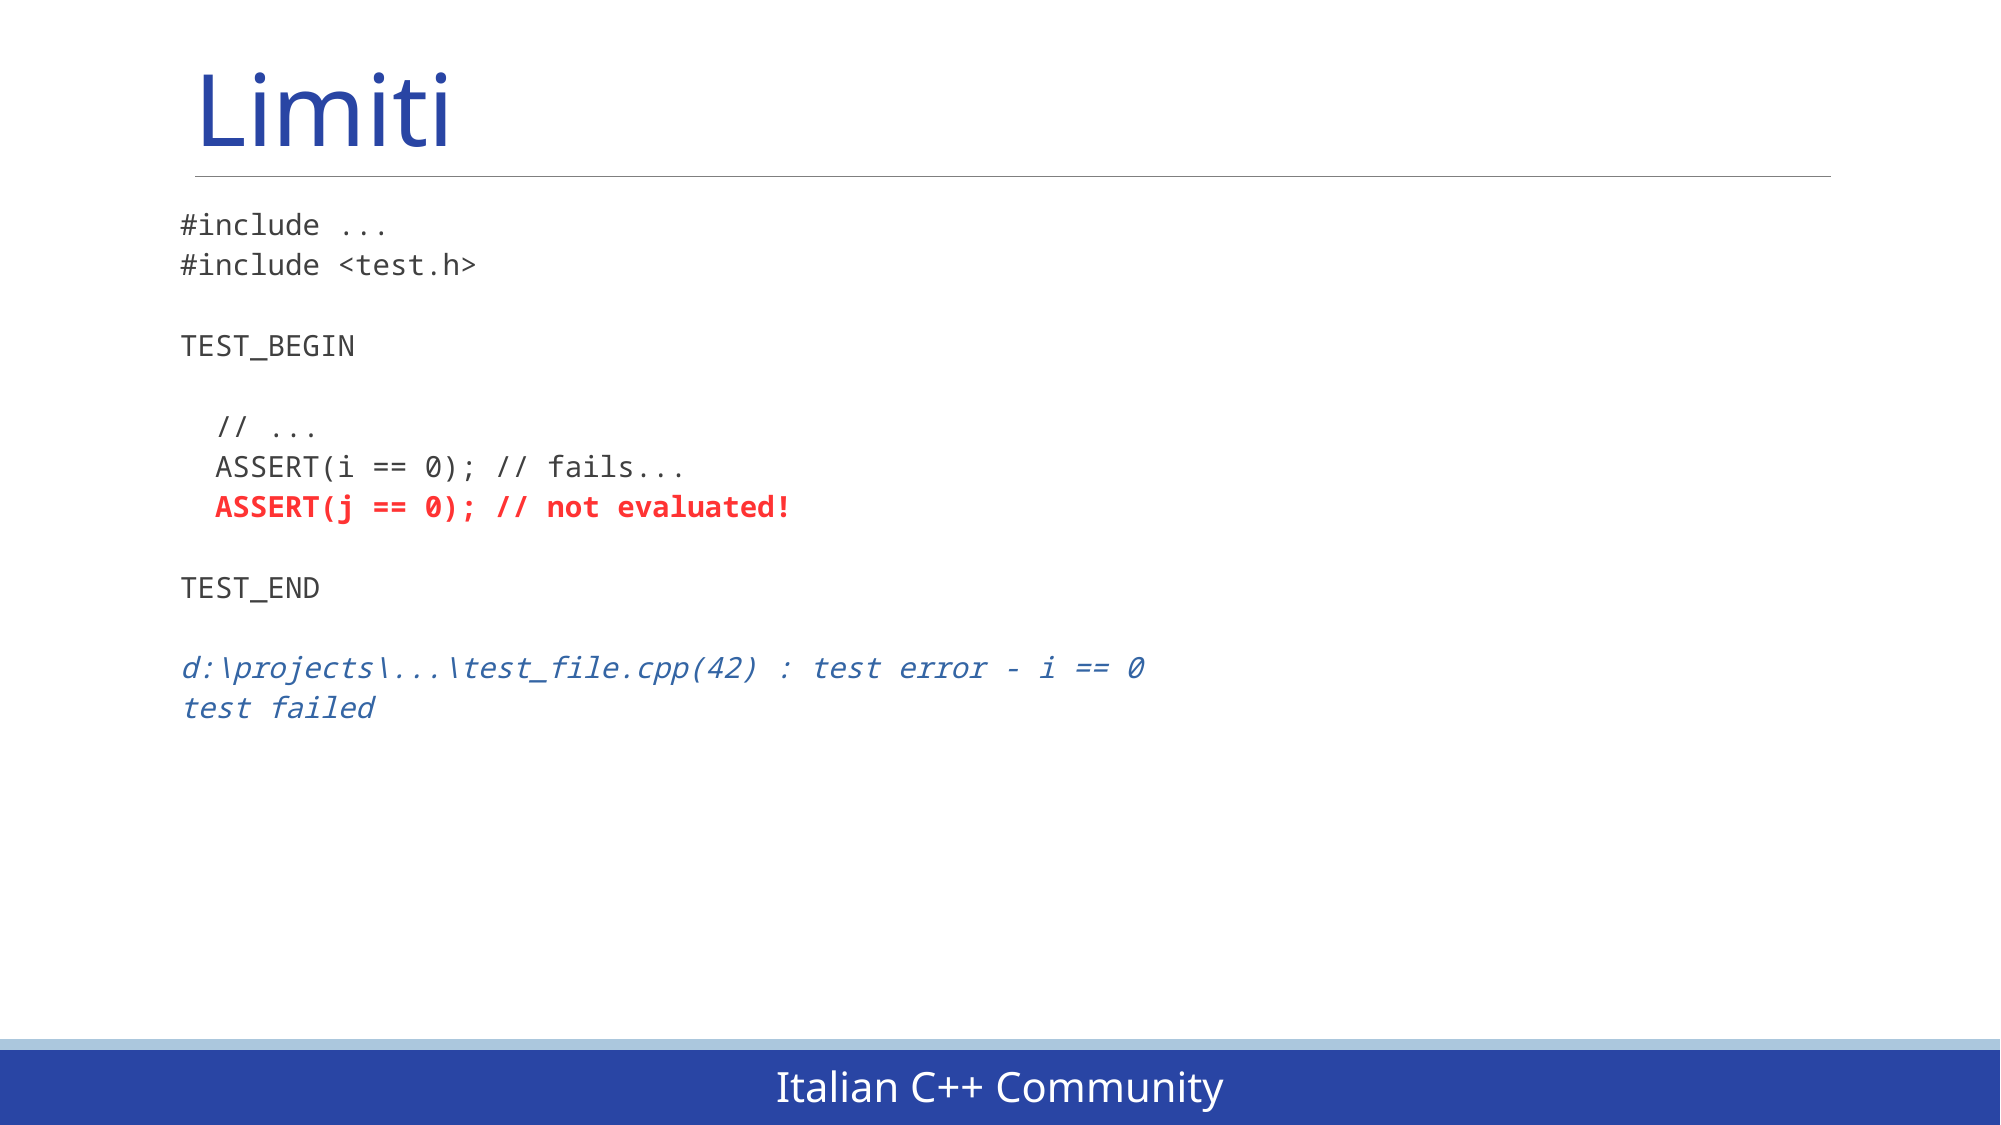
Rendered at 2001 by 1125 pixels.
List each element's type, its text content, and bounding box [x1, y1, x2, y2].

title Limiti [179, 2, 1830, 175]
list #include ... #include <test.h> TEST_BEGIN // ... ASSERT(i == 0); // fails... ASSERT(j == 0); // not evaluated! TEST_END d:\projects\...\test_file.cpp(42) : test error - i == 0 test failed [179, 202, 1830, 1011]
